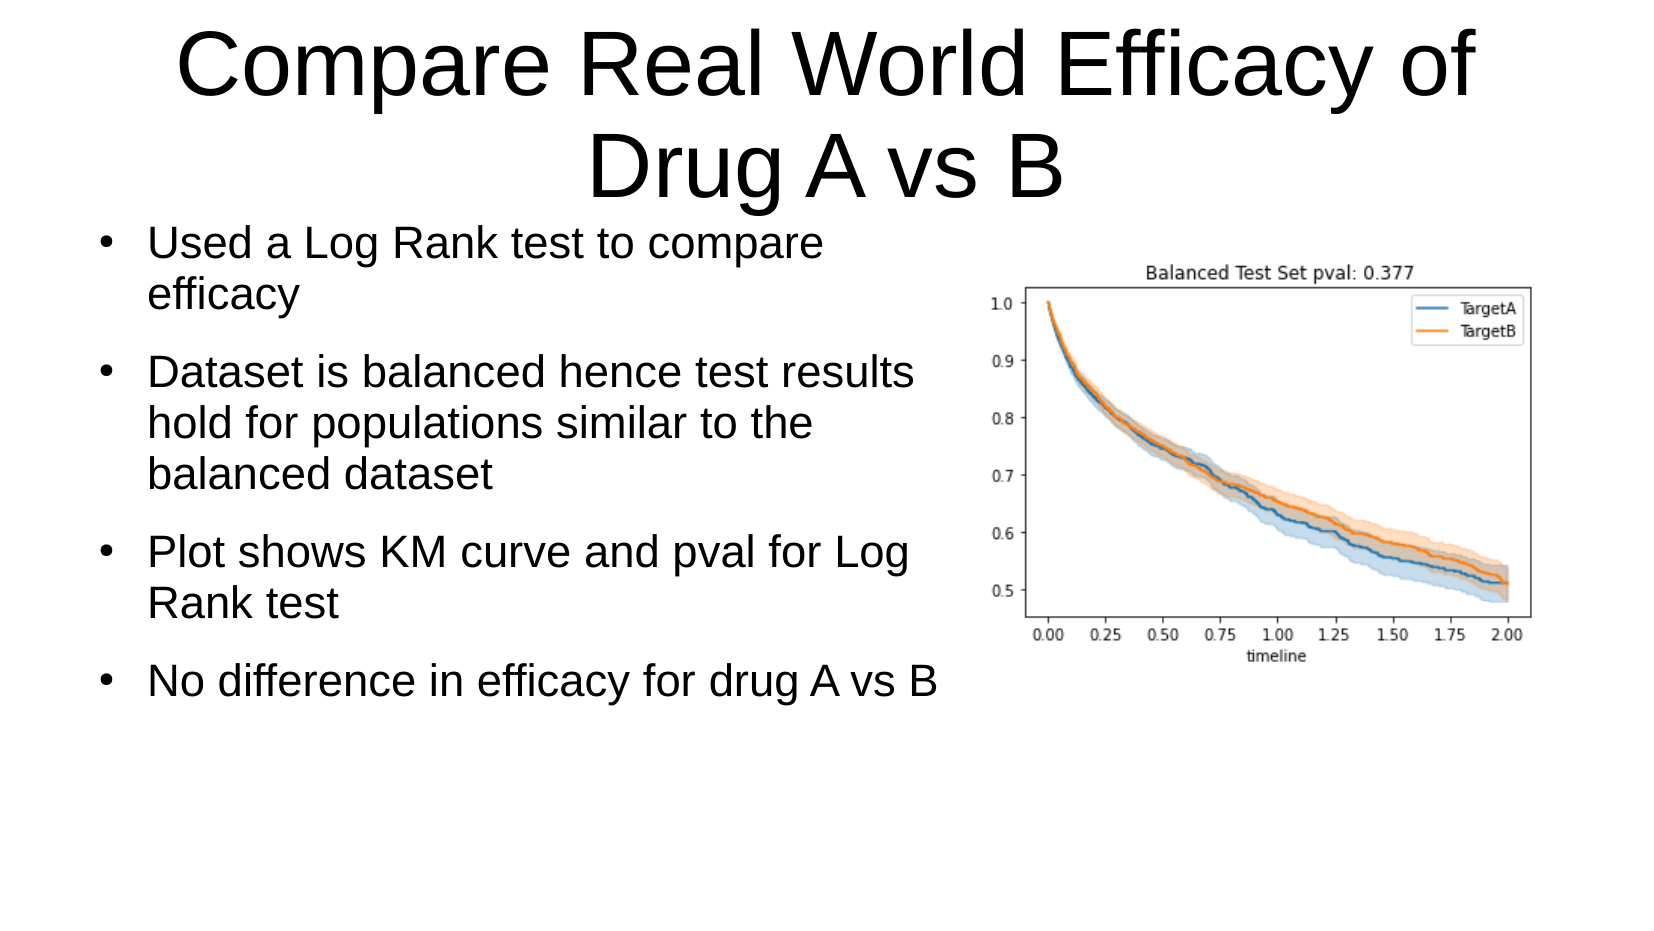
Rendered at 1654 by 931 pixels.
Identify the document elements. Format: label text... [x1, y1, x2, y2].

list Used a Log Rank test to compare efficacy Dataset is balanced hence test results hold for populations similar to the balanced dataset Plot shows KM curve and pval for Log Rank test No difference in efficacy for drug A vs B [82, 217, 945, 758]
picture [980, 254, 1541, 674]
title Compare Real World Efficacy of Drug A vs B [82, 12, 1571, 218]
